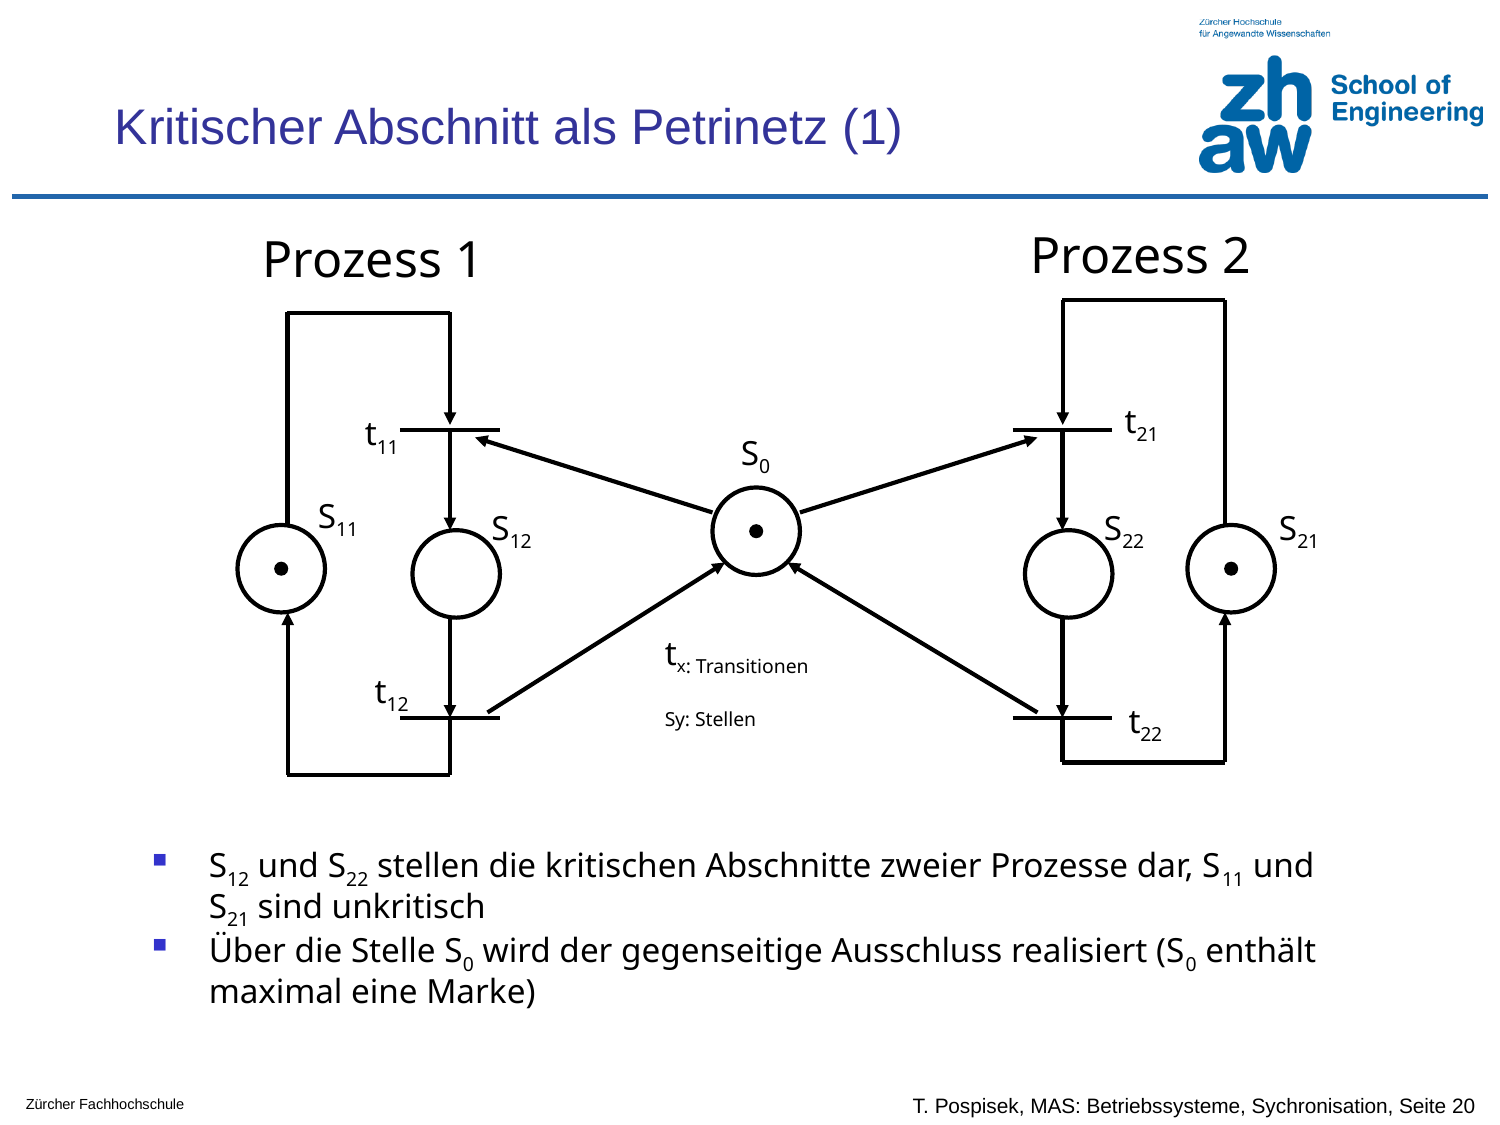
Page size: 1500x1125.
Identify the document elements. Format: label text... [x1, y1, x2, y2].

text_box Prozess 1 [247, 219, 499, 295]
text_box t21 [1109, 392, 1174, 453]
text_box [274, 562, 288, 575]
text_box [1224, 562, 1238, 575]
text_box t11 [350, 405, 418, 466]
picture [1199, 19, 1483, 173]
text_box Prozess 2 [1015, 215, 1267, 291]
text_box t12 [359, 662, 424, 723]
text_box S21 [1264, 500, 1335, 561]
text_box t22 [1113, 692, 1178, 753]
text_box S12 [476, 500, 547, 561]
text_box S11 [303, 487, 374, 548]
text_box S0 [726, 425, 786, 486]
text_box [749, 524, 763, 538]
title Kritischer Abschnitt als Petrinetz (1) [99, 50, 1379, 163]
text_box S22 [1089, 500, 1160, 561]
text_box tx: Transitionen Sy: Stellen [650, 624, 843, 738]
list S12 und S22 stellen die kritischen Abschnitte zweier Prozesse dar, S11 und S21 sind unkritisch Über die Stelle S0 wird der gegenseitige Ausschluss realisiert (S0 enthält maximal eine Marke) [137, 837, 1375, 1000]
